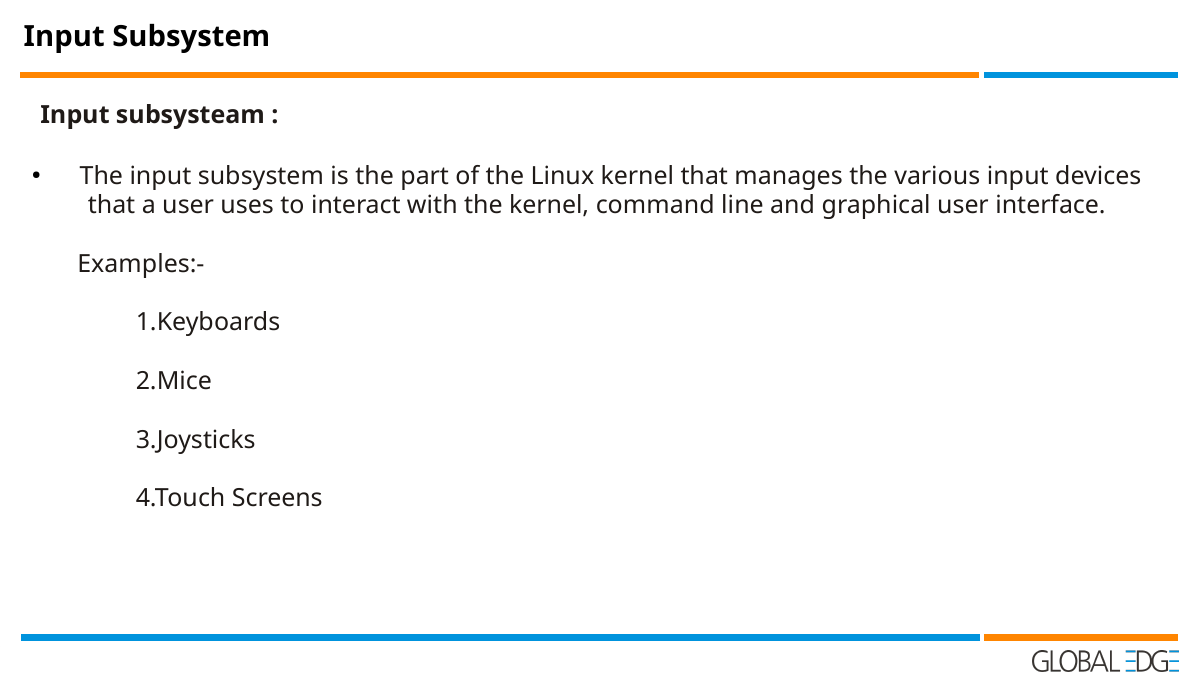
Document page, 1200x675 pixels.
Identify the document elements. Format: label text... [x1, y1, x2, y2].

title Input Subsystem [12, 5, 1181, 67]
list Input subsysteam : The input subsystem is the part of the Linux kernel that manages the various input devices that a user uses to interact with the kernel, command line and graphical user interface. Examples:- 1.Keyboards 2.Mice 3.Joysticks 4.Touch Screens [20, 87, 1179, 627]
picture [1032, 650, 1179, 672]
